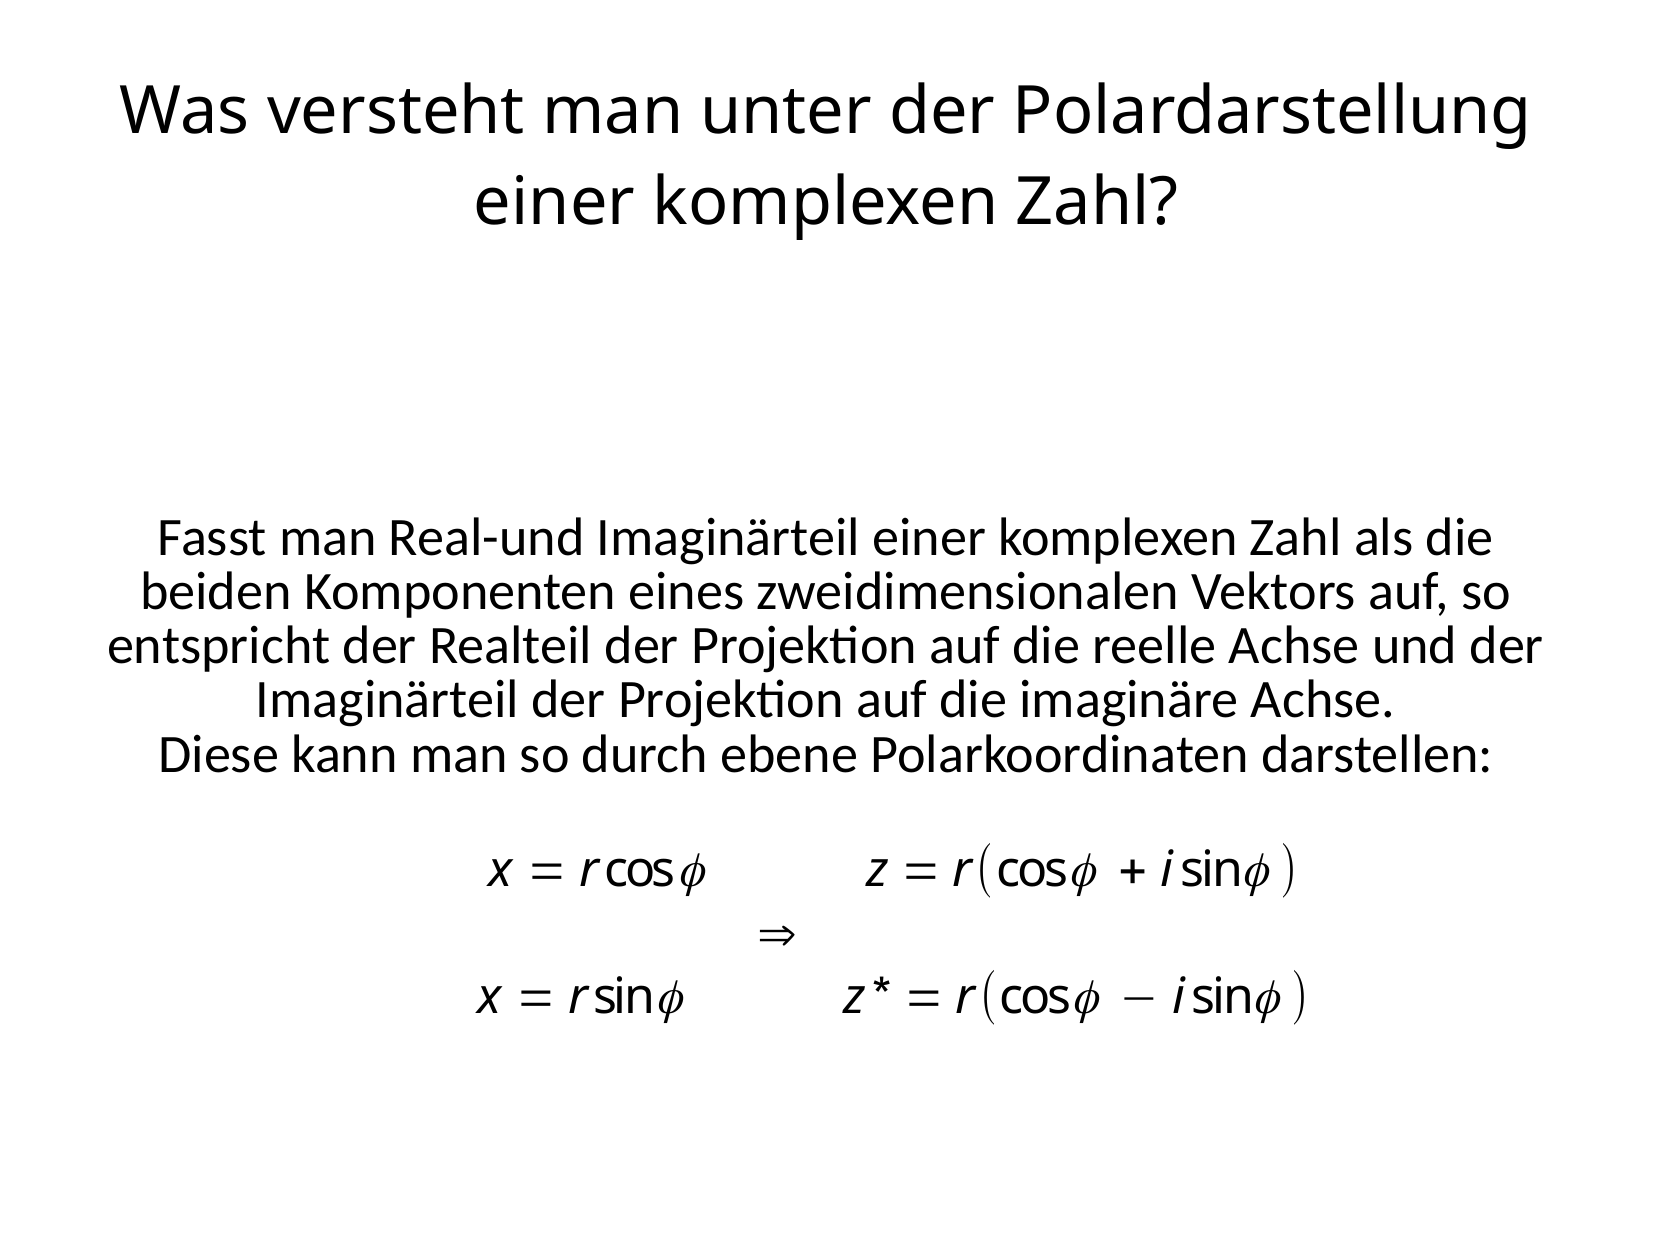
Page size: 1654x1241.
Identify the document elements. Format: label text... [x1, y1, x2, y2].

subtitle Fasst man Real-und Imaginärteil einer komplexen Zahl als die beiden Komponenten eines zweidimensionalen Vektors auf, so entspricht der Realteil der Projektion auf die reelle Achse und der Imaginärteil der Projektion auf die imaginäre Achse. Diese kann man so durch ebene Polarkoordinaten darstellen: [82, 290, 1571, 1010]
title Was versteht man unter der Polardarstellung einer komplexen Zahl? [82, 49, 1571, 257]
chart [468, 839, 1316, 1028]
